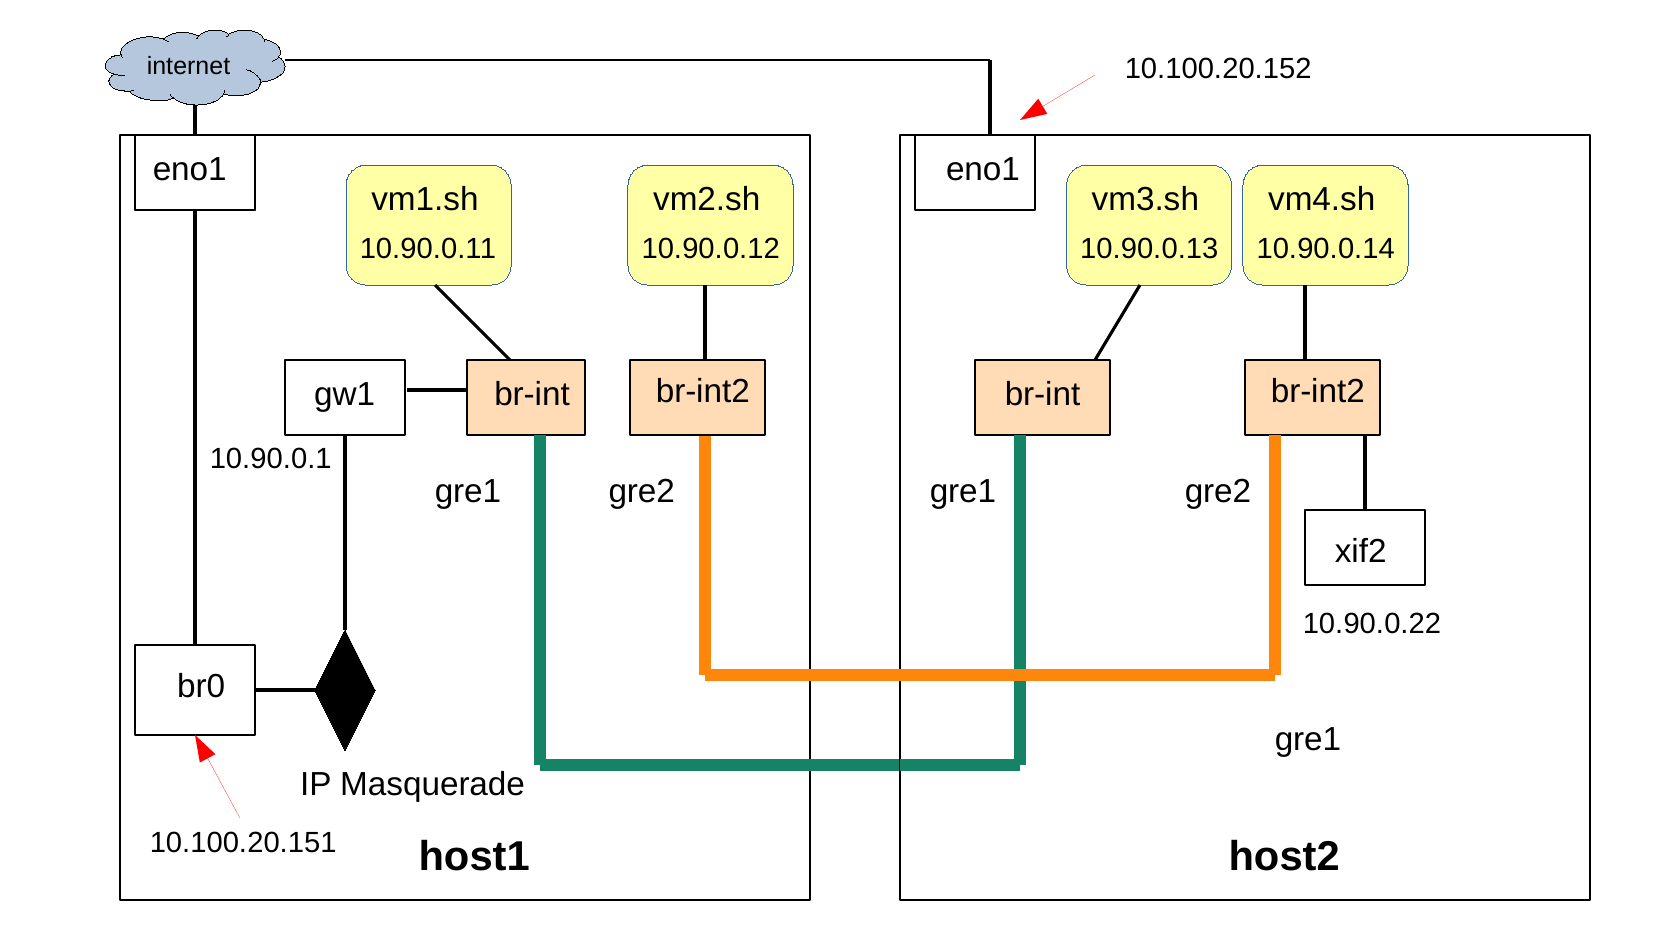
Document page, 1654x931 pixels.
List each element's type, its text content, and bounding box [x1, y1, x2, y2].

text_box br-int2 [641, 365, 766, 418]
text_box gre1 [1260, 713, 1357, 766]
text_box gre2 [1170, 465, 1267, 517]
text_box gre2 [593, 465, 691, 517]
text_box internet [105, 30, 286, 106]
text_box br-int [990, 368, 1096, 421]
text_box br-int2 [1256, 365, 1381, 418]
text_box gw1 [299, 368, 391, 421]
text_box eno1 [138, 143, 242, 196]
text_box IP Masquerade [285, 758, 541, 811]
text_box host2 [1213, 825, 1381, 887]
text_box 10.100.20.152 [1110, 45, 1327, 97]
text_box vm1.sh [356, 173, 494, 225]
text_box [900, 135, 1591, 901]
text_box eno1 [931, 143, 1036, 196]
text_box 10.90.0.12 [626, 225, 796, 277]
text_box br0 [162, 660, 241, 712]
text_box vm3.sh [1076, 173, 1214, 225]
text_box br-int [479, 368, 586, 421]
text_box 10.100.20.151 [135, 818, 352, 871]
text_box host1 [403, 825, 571, 887]
text_box 10.90.0.14 [1241, 225, 1411, 277]
text_box [120, 135, 811, 901]
text_box [900, 681, 1014, 759]
text_box 10.90.0.22 [1288, 600, 1457, 652]
text_box 10.90.0.1 [195, 435, 362, 487]
text_box vm4.sh [1253, 173, 1391, 225]
text_box xif2 [1320, 525, 1411, 577]
text_box 10.90.0.11 [345, 225, 512, 277]
text_box gre1 [915, 465, 1012, 517]
text_box 10.90.0.13 [1065, 225, 1234, 277]
text_box vm2.sh [638, 173, 776, 225]
text_box gre1 [420, 465, 517, 517]
